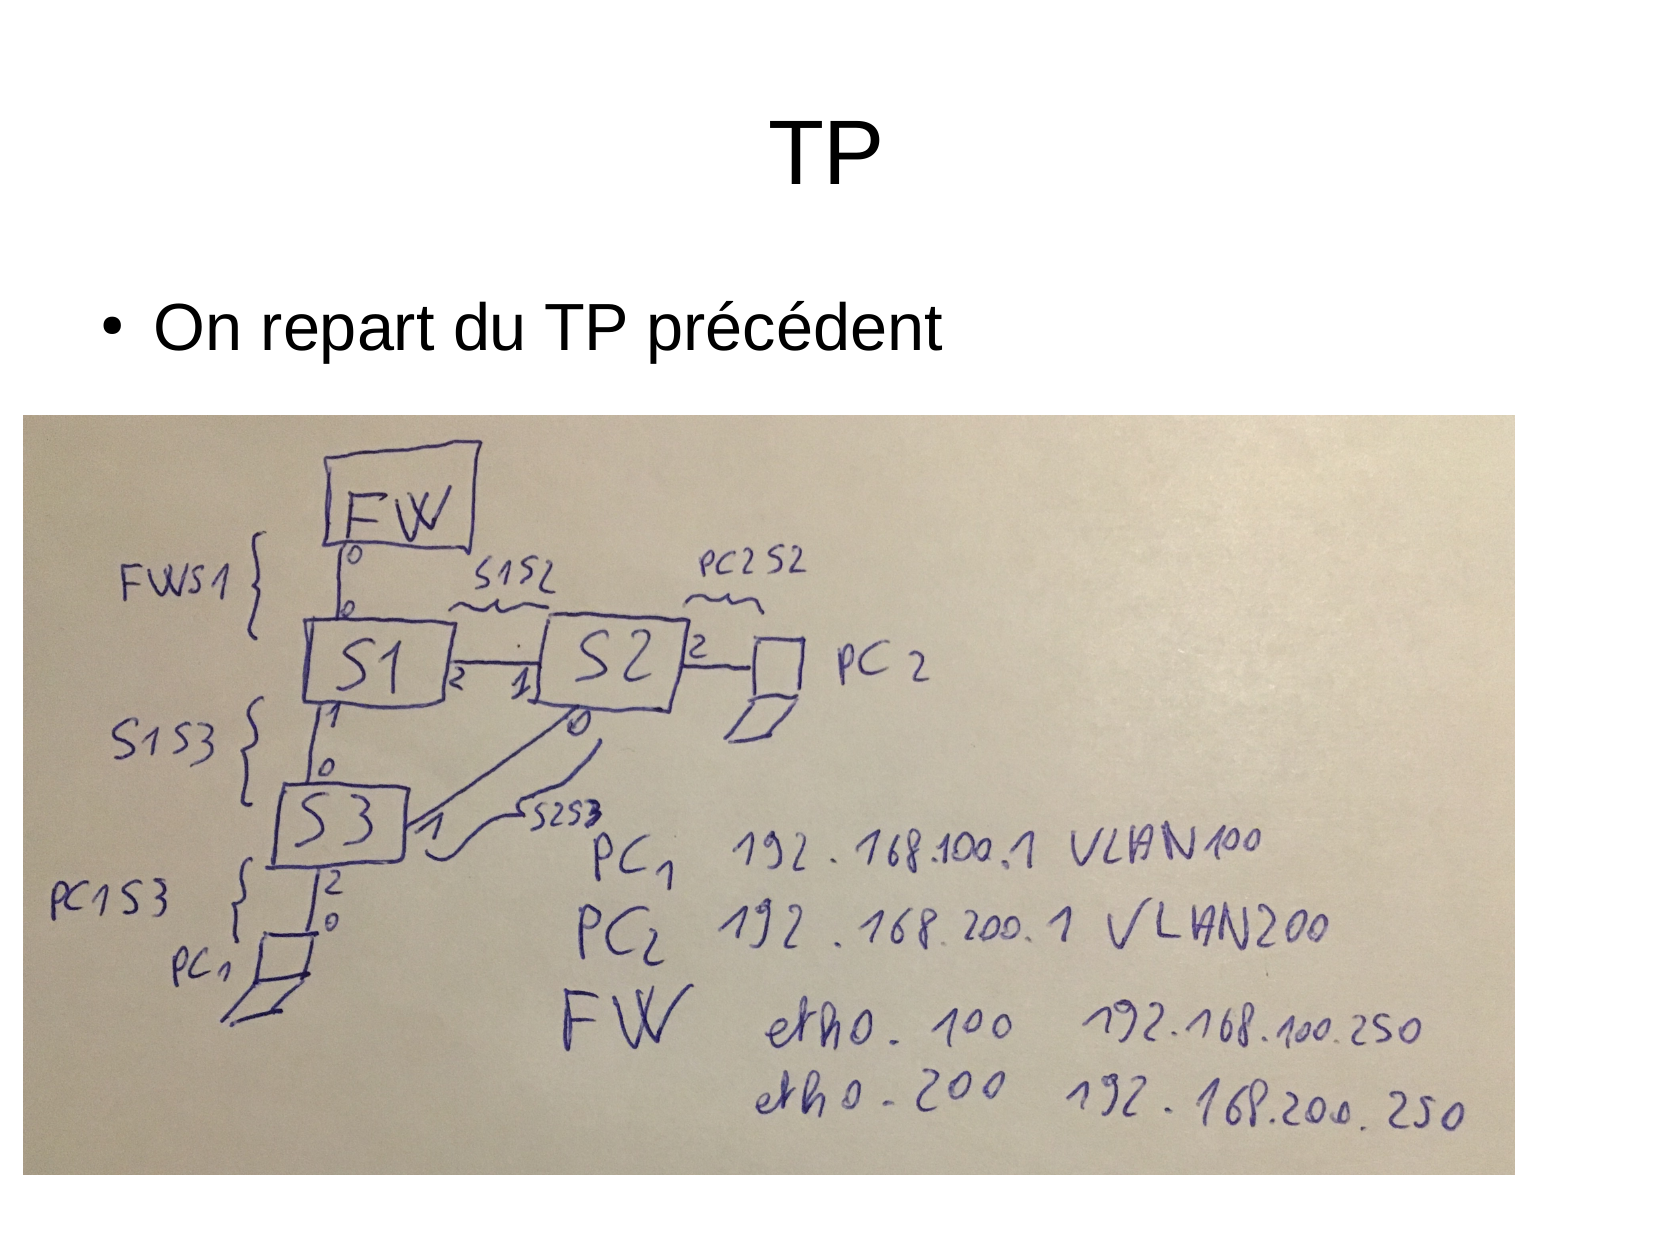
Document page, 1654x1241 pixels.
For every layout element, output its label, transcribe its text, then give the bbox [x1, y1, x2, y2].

picture [23, 415, 1515, 1175]
list On repart du TP précédent [82, 290, 1571, 1010]
title TP [82, 49, 1571, 257]
